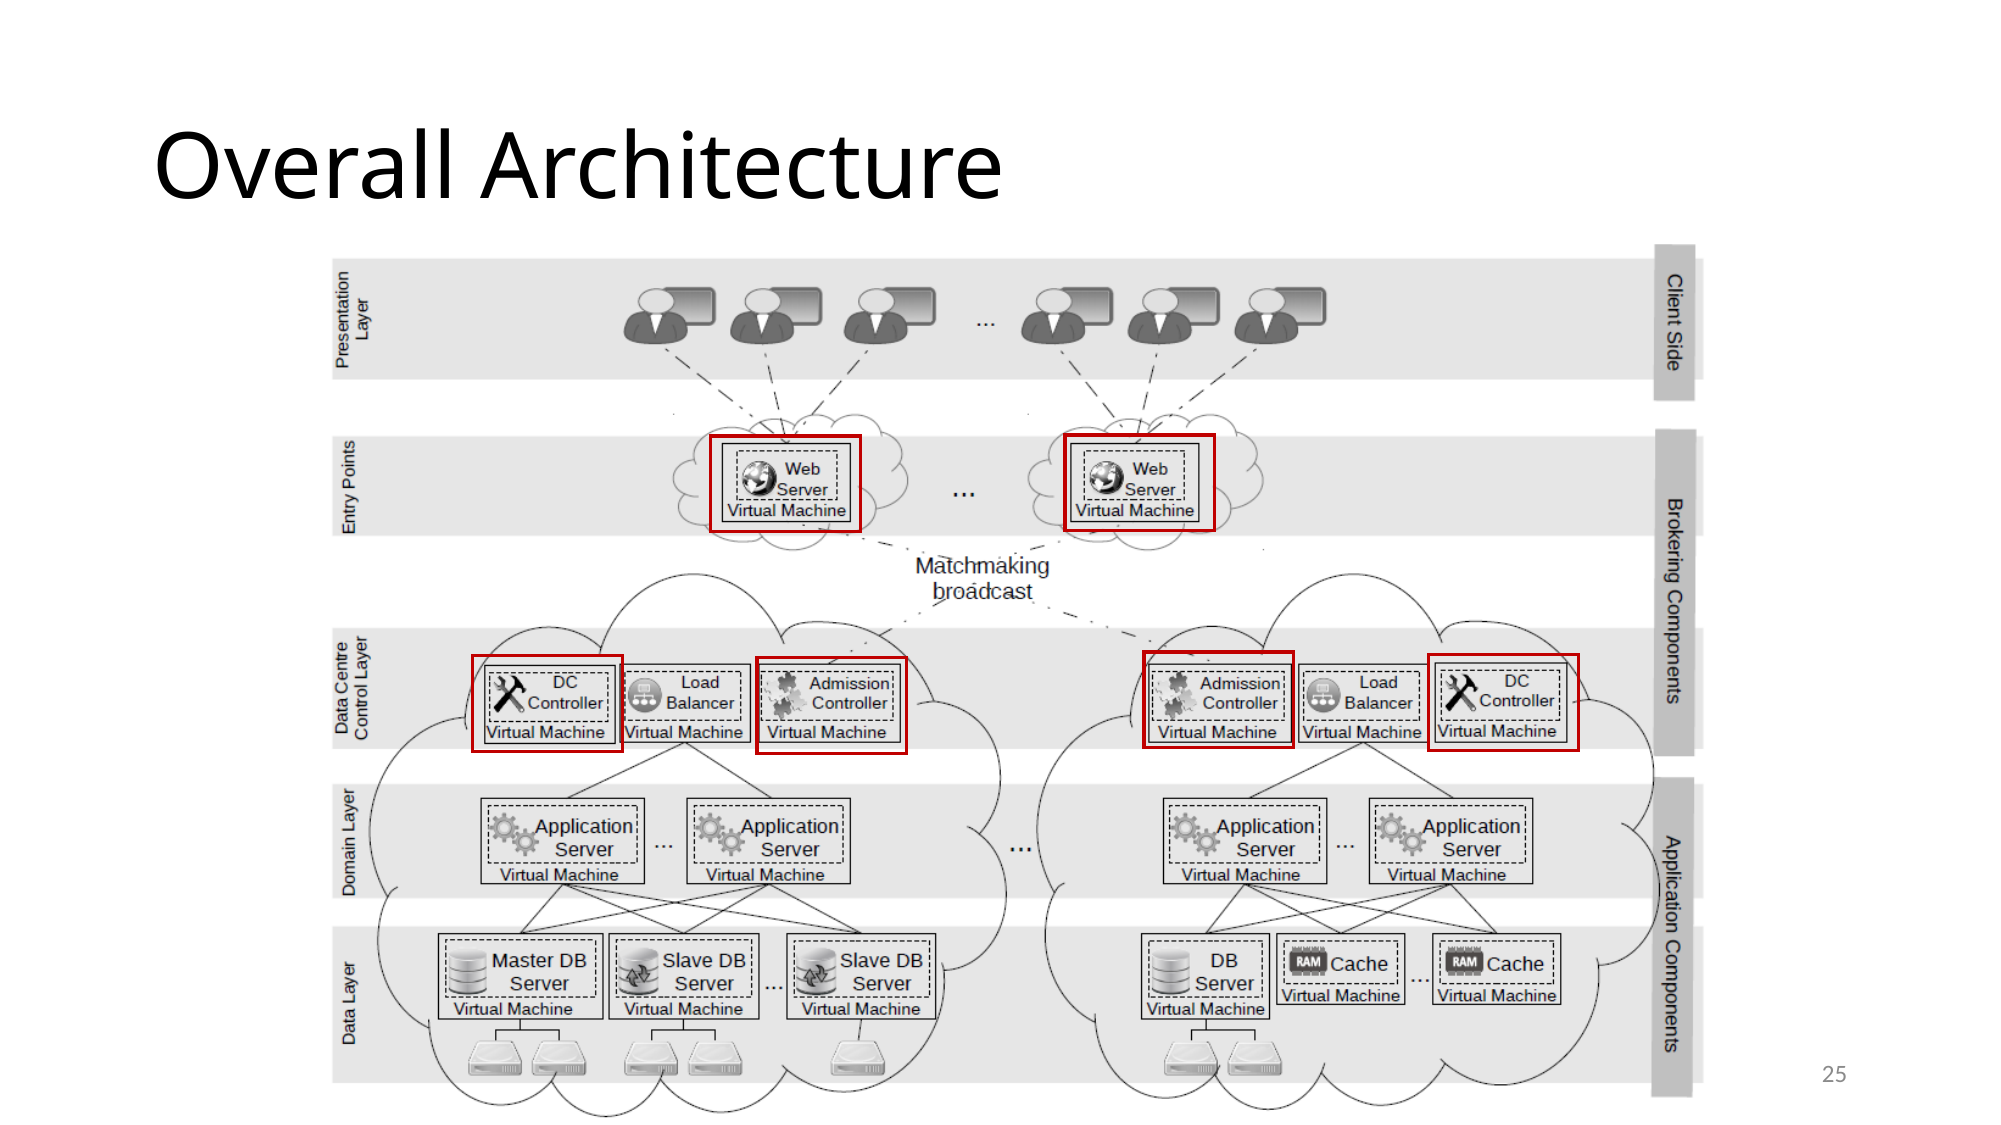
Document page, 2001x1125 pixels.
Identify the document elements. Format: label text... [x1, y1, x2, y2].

title Overall Architecture [137, 59, 1863, 278]
picture [321, 237, 1715, 1125]
slide_number <number> [1412, 1042, 1863, 1103]
